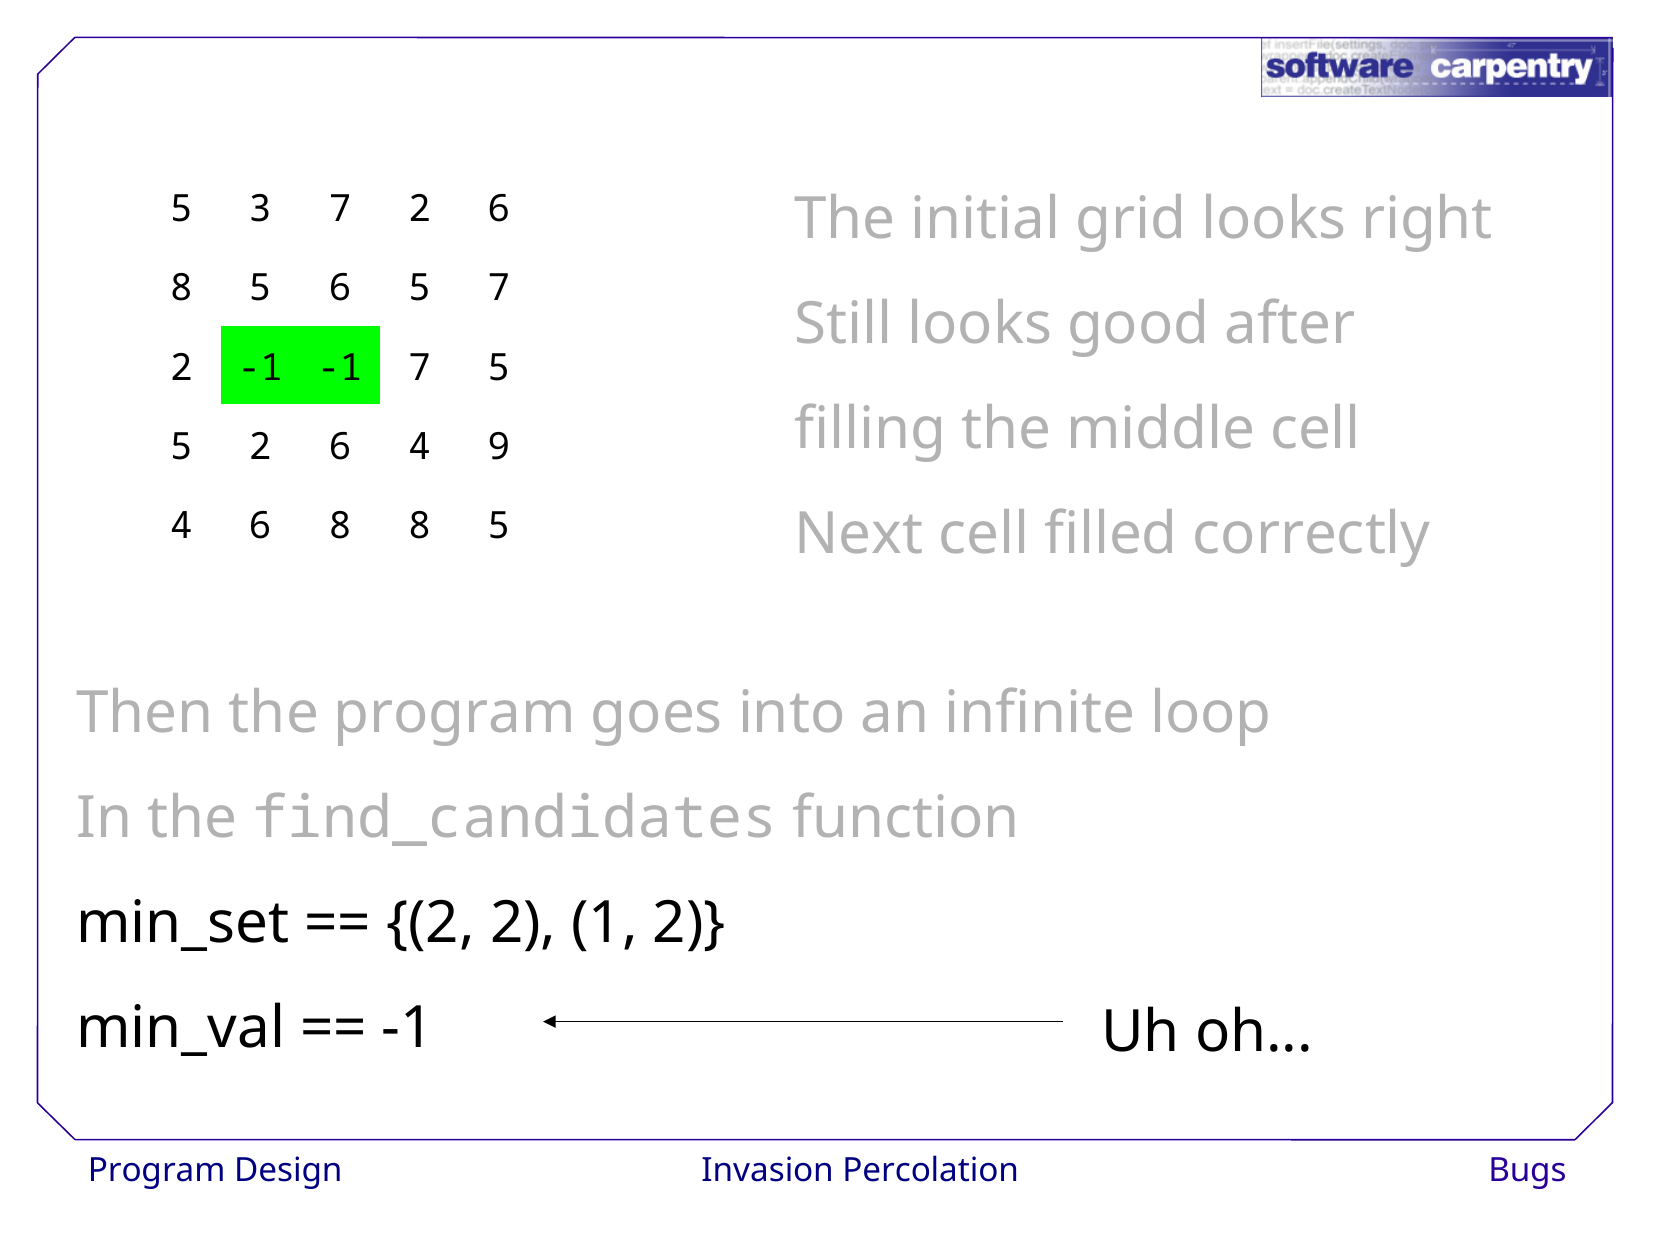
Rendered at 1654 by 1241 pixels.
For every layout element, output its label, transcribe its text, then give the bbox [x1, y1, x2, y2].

table_cell -1 [221, 326, 300, 404]
table_cell 8 [142, 245, 221, 326]
table_header 5 [142, 166, 221, 245]
table_cell 5 [142, 404, 221, 483]
table_header 7 [300, 166, 380, 245]
table_cell 6 [300, 404, 380, 483]
table_cell 5 [380, 245, 459, 326]
text_box Then the program goes into an infinite loop In the find_candidates function min_set == {(2, 2), (1, 2)} min_val == -1 [61, 631, 1437, 1067]
picture [1261, 39, 1613, 97]
table_cell 5 [459, 326, 538, 404]
table_cell 4 [380, 404, 459, 483]
text_box Uh oh... [1086, 950, 1603, 1072]
table_cell 7 [380, 326, 459, 404]
table_cell 8 [300, 483, 380, 562]
table_cell 6 [300, 245, 380, 326]
table_cell 2 [142, 326, 221, 404]
table_cell 9 [459, 404, 538, 483]
table_cell 6 [221, 483, 300, 562]
table_cell 5 [221, 245, 300, 326]
table_cell 2 [221, 404, 300, 483]
table_cell 4 [142, 483, 221, 562]
table_cell -1 [300, 326, 380, 404]
table_header 2 [380, 166, 459, 245]
table_cell 5 [459, 483, 538, 562]
table_cell 8 [380, 483, 459, 562]
table_header 3 [221, 166, 300, 245]
table_cell 7 [459, 245, 538, 326]
text_box The initial grid looks right Still looks good after filling the middle cell Next cell filled correctly [779, 137, 1509, 574]
table_header 6 [459, 166, 538, 245]
